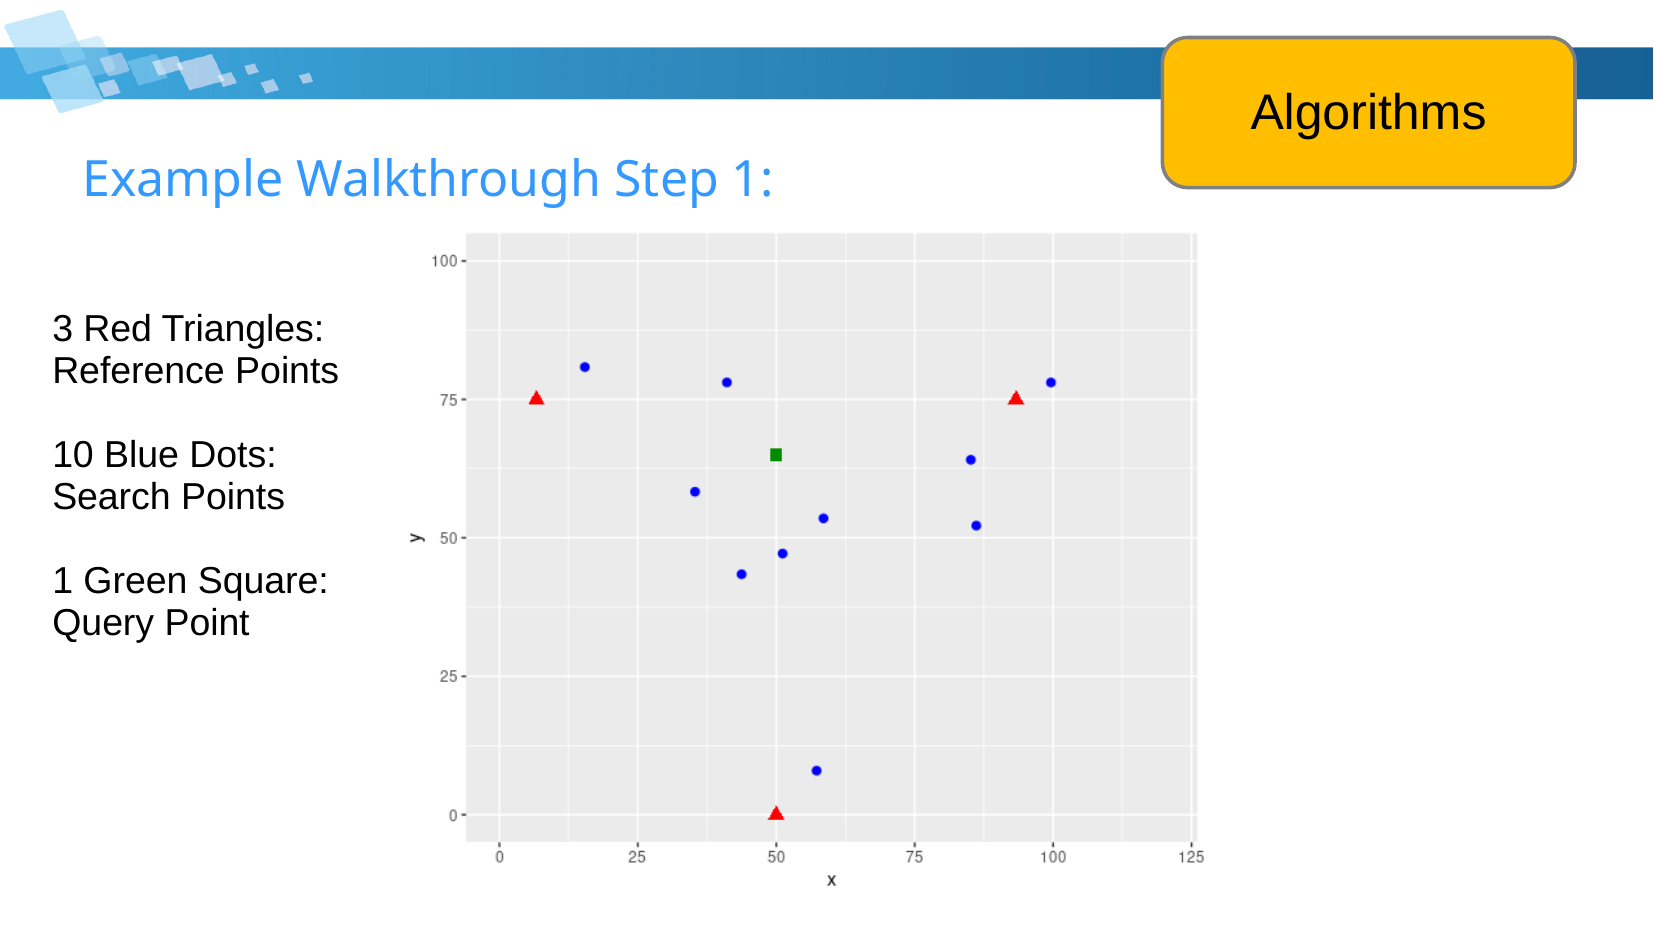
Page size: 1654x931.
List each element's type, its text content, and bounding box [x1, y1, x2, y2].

text_box Algorithms [1162, 37, 1576, 188]
title Example Walkthrough Step 1: [82, 99, 1571, 255]
picture [0, 0, 1653, 929]
text_box 3 Red Triangles: Reference Points 10 Blue Dots: Search Points 1 Green Square: Query Point [37, 300, 451, 651]
